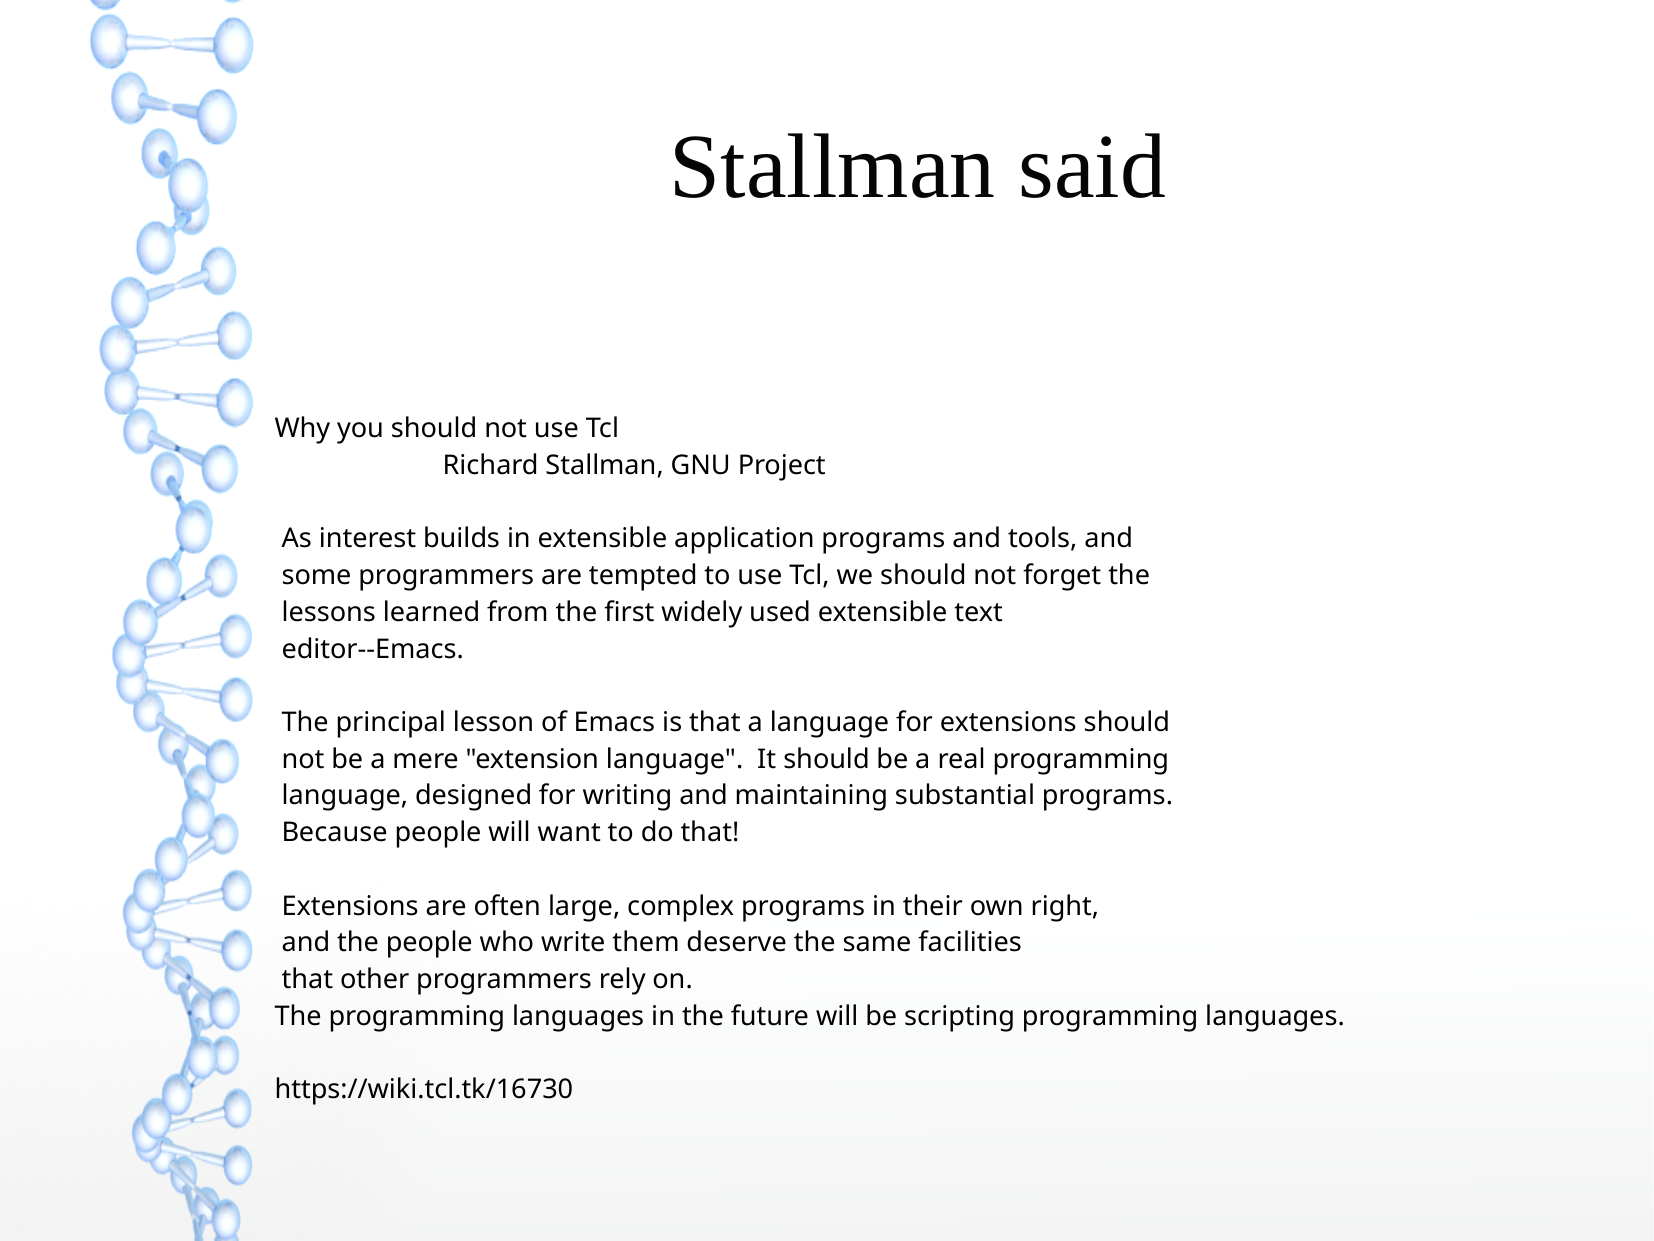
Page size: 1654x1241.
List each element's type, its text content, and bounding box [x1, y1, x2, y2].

text_box Why you should not use Tcl Richard Stallman, GNU Project As interest builds in extensible application programs and tools, and some programmers are tempted to use Tcl, we should not forget the lessons learned from the first widely used extensible text editor--Emacs. The principal lesson of Emacs is that a language for extensions should not be a mere "extension language". It should be a real programming language, designed for writing and maintaining substantial programs. Because people will want to do that! Extensions are often large, complex programs in their own right, and the people who write them deserve the same facilities that other programmers rely on. The programming languages in the future will be scripting programming languages. https://wiki.tcl.tk/16730 [259, 401, 1571, 1042]
title Stallman said [265, 89, 1595, 243]
picture [0, 0, 1654, 1241]
